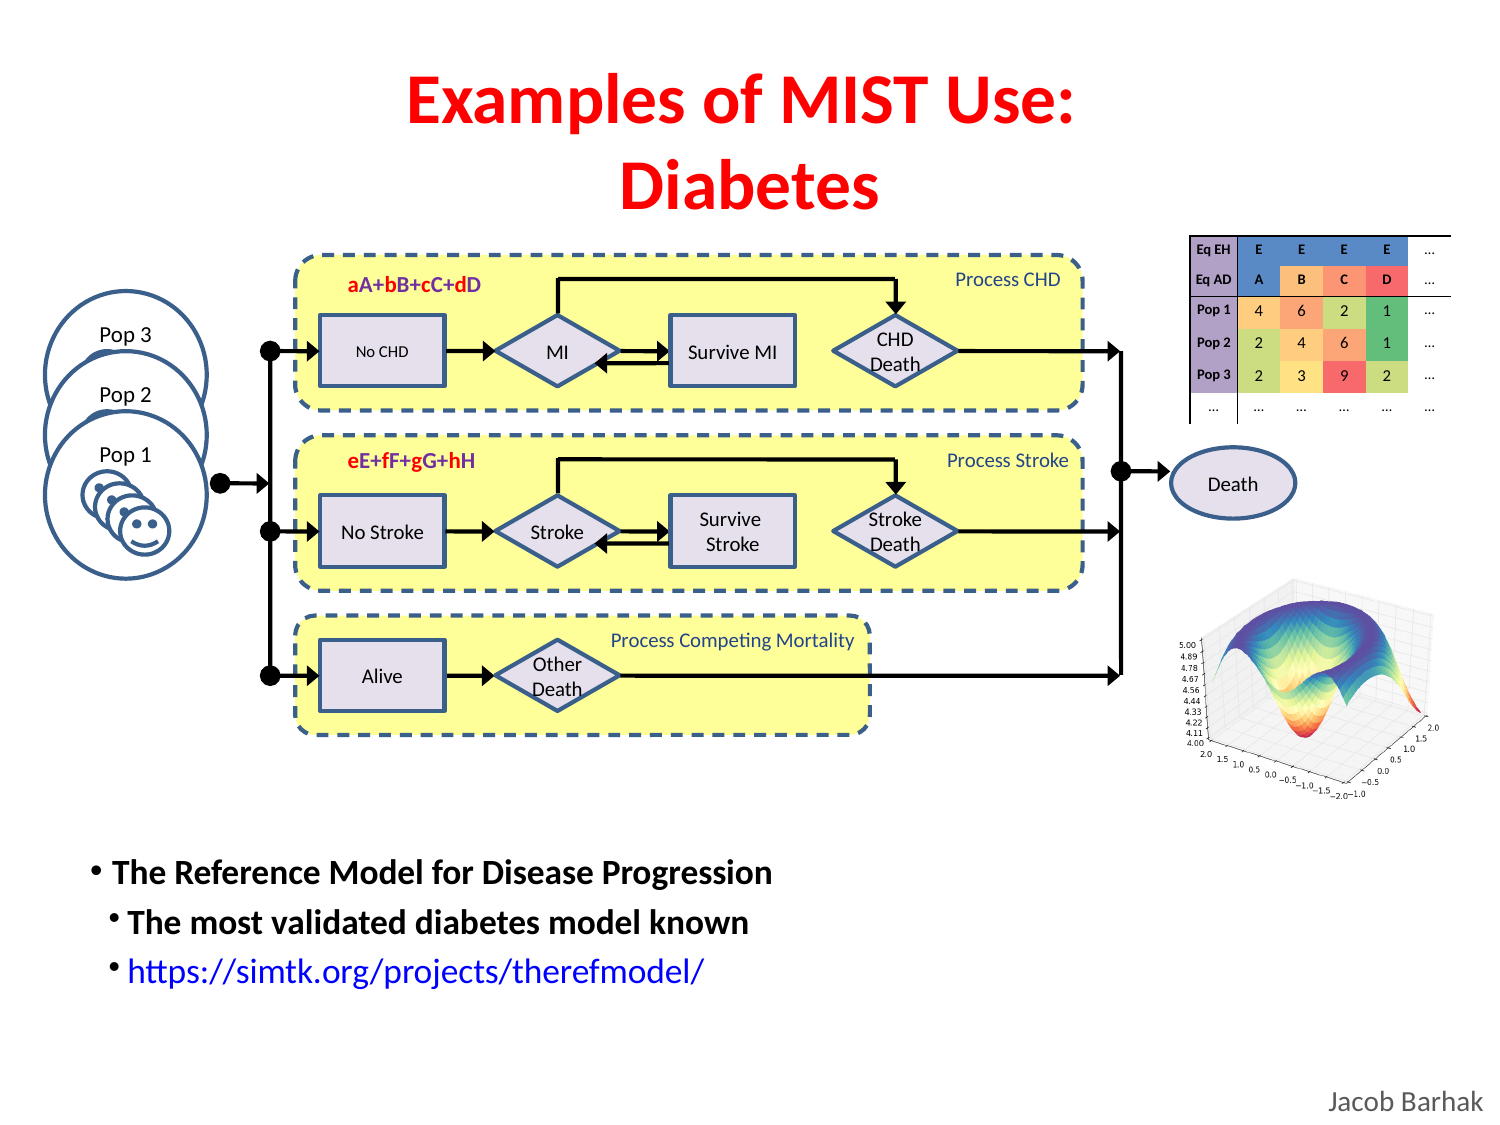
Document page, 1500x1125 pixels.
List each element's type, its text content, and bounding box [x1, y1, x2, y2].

text_box Other Death [495, 639, 620, 711]
table_cell 9 [1323, 361, 1366, 393]
text_box Process Competing Mortality [595, 615, 870, 663]
table_cell Pop 3 [1191, 361, 1237, 393]
text_box eE+fF+gG+hH [336, 439, 649, 489]
table_header … [1408, 237, 1451, 266]
text_box MI [496, 315, 620, 387]
table_cell … [1238, 393, 1280, 424]
table_header E [1280, 237, 1323, 266]
text_box CHD Death [833, 315, 958, 387]
text_box Process CHD [945, 254, 1071, 303]
text_box [295, 676, 870, 735]
table_cell 2 [1323, 297, 1366, 329]
table_cell A [1238, 266, 1280, 296]
text_box Pop 3 [44, 291, 207, 404]
text_box The Reference Model for Disease Progression The most validated diabetes model known https://simtk.org/projects/therefmodel/ [273, 354, 1118, 529]
table_cell 2 [1238, 329, 1280, 361]
text_box No Stroke [320, 495, 445, 567]
table_cell D [1366, 266, 1408, 296]
table_cell … [1366, 393, 1408, 424]
text_box [608, 532, 657, 541]
text_box Survive Stroke [670, 495, 795, 567]
table_cell … [1408, 297, 1451, 329]
table_header E [1323, 237, 1366, 266]
text_box Stroke [495, 495, 620, 567]
text_box Alive [320, 639, 445, 711]
table_cell … [1280, 393, 1323, 424]
picture [1170, 570, 1451, 804]
table_cell … [1408, 266, 1451, 296]
text_box Death [1171, 447, 1296, 519]
text_box [88, 411, 114, 420]
table_cell … [1323, 393, 1366, 424]
text_box [295, 254, 1083, 411]
text_box [295, 615, 595, 675]
text_box [82, 471, 170, 555]
text_box aA+bB+cC+dD [336, 263, 649, 313]
text_box No CHD [320, 315, 445, 387]
text_box [87, 351, 114, 360]
table_cell … [1408, 393, 1451, 424]
table_cell 6 [1280, 297, 1323, 329]
table_cell Pop 1 [1191, 297, 1237, 329]
text_box Pop 2 [44, 351, 207, 464]
table_cell 1 [1366, 329, 1408, 361]
text_box The Reference Model for Disease Progression The most validated diabetes model known https://simtk.org/projects/therefmodel/ [273, 534, 1119, 674]
text_box Stroke Death [833, 495, 958, 567]
table_cell 3 [1280, 361, 1323, 393]
text_box Examples of MIST Use: Diabetes [75, 44, 1425, 232]
table_cell 4 [1238, 297, 1280, 329]
table_cell 2 [1238, 361, 1280, 393]
table_cell … [1191, 393, 1237, 424]
text_box [600, 663, 870, 674]
table_header Eq EH [1191, 237, 1237, 266]
text_box The Reference Model for Disease Progression The most validated diabetes model known https://simtk.org/projects/therefmodel/ [75, 261, 1425, 1003]
table_cell 1 [1366, 297, 1408, 329]
table_cell 2 [1366, 361, 1408, 393]
table_cell C [1323, 266, 1366, 296]
text_box Survive MI [670, 315, 795, 387]
text_box Pop 1 [44, 411, 207, 579]
text_box [295, 435, 1083, 591]
table_cell … [1408, 329, 1451, 361]
table_cell … [1408, 361, 1451, 393]
table_cell B [1280, 266, 1323, 296]
text_box Process Stroke [945, 435, 1071, 483]
table_cell 4 [1280, 329, 1323, 361]
table_header E [1366, 237, 1408, 266]
table_cell 6 [1323, 329, 1366, 361]
table_header E [1238, 237, 1280, 266]
table_cell Eq AD [1191, 266, 1237, 296]
table_cell Pop 2 [1191, 329, 1237, 361]
